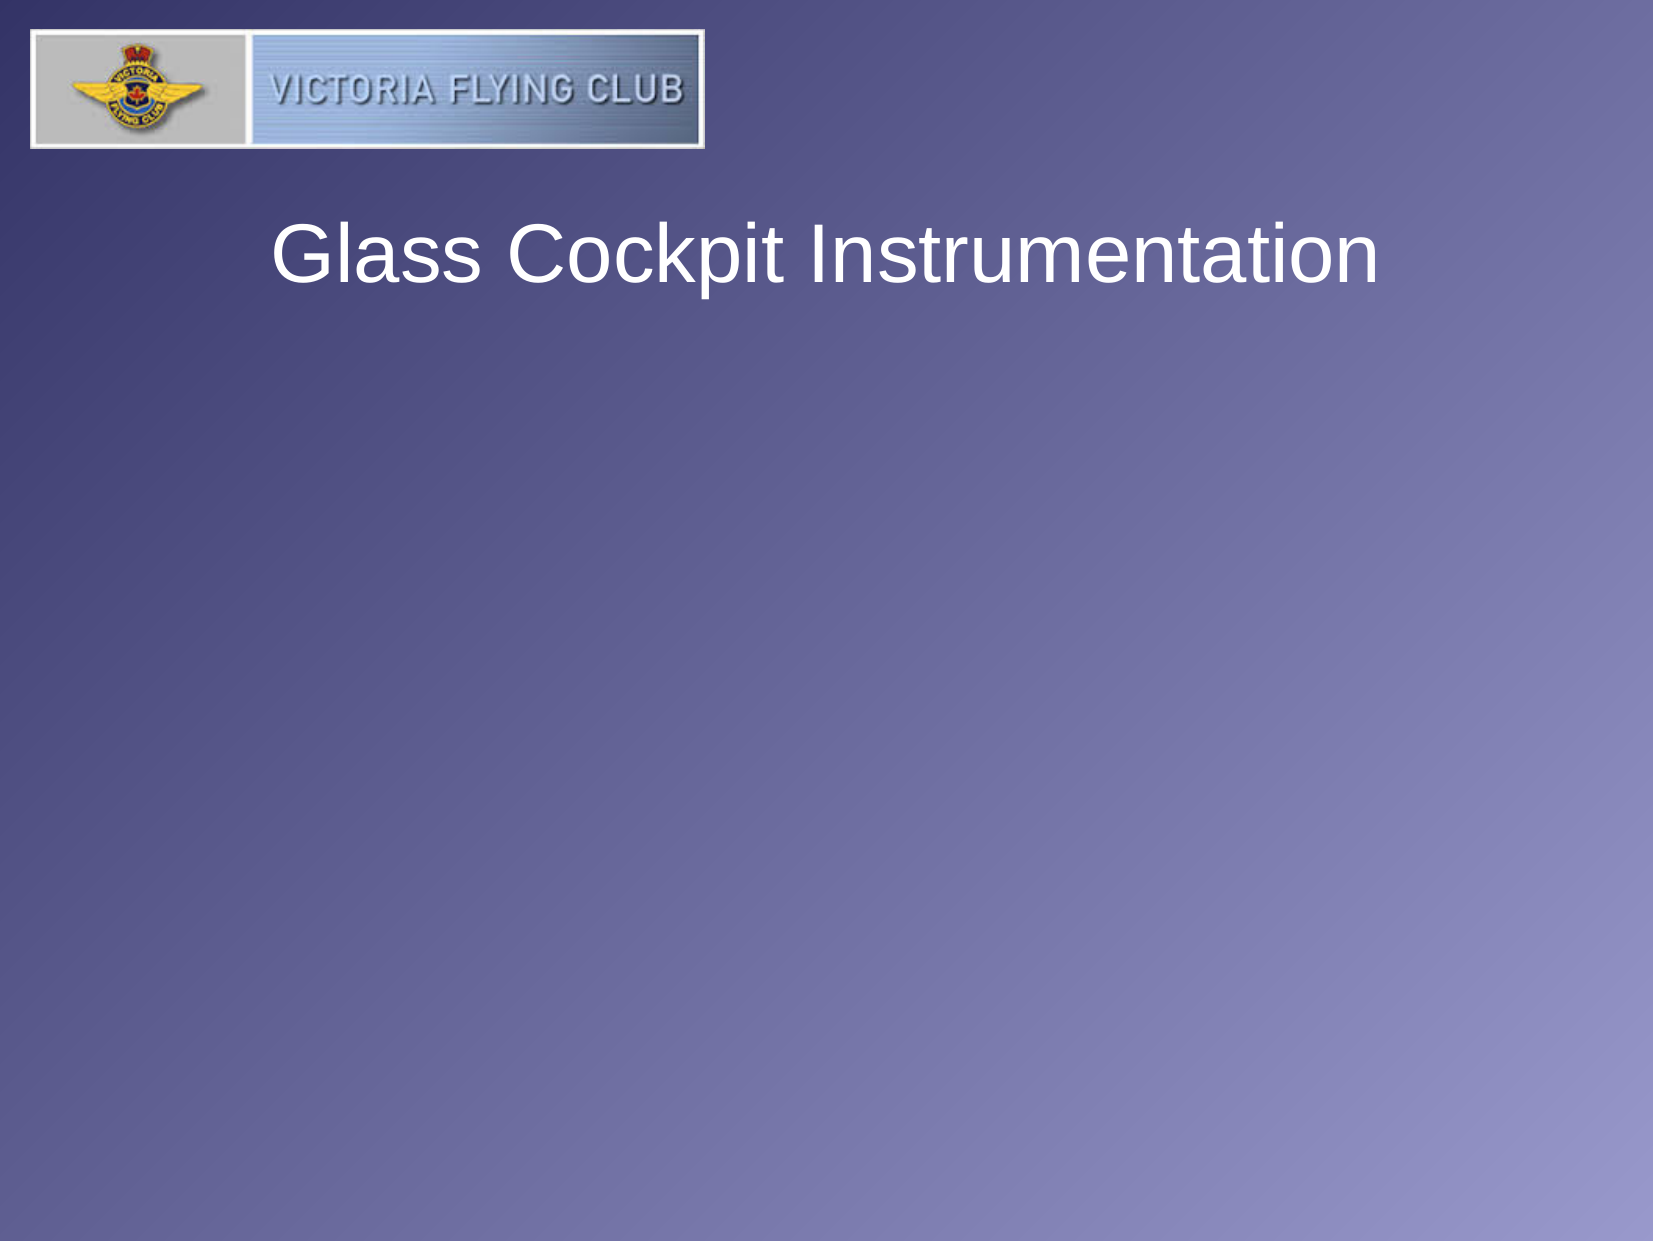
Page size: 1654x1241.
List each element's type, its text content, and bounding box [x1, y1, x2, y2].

picture [30, 29, 705, 149]
title Glass Cockpit Instrumentation [82, 150, 1571, 358]
